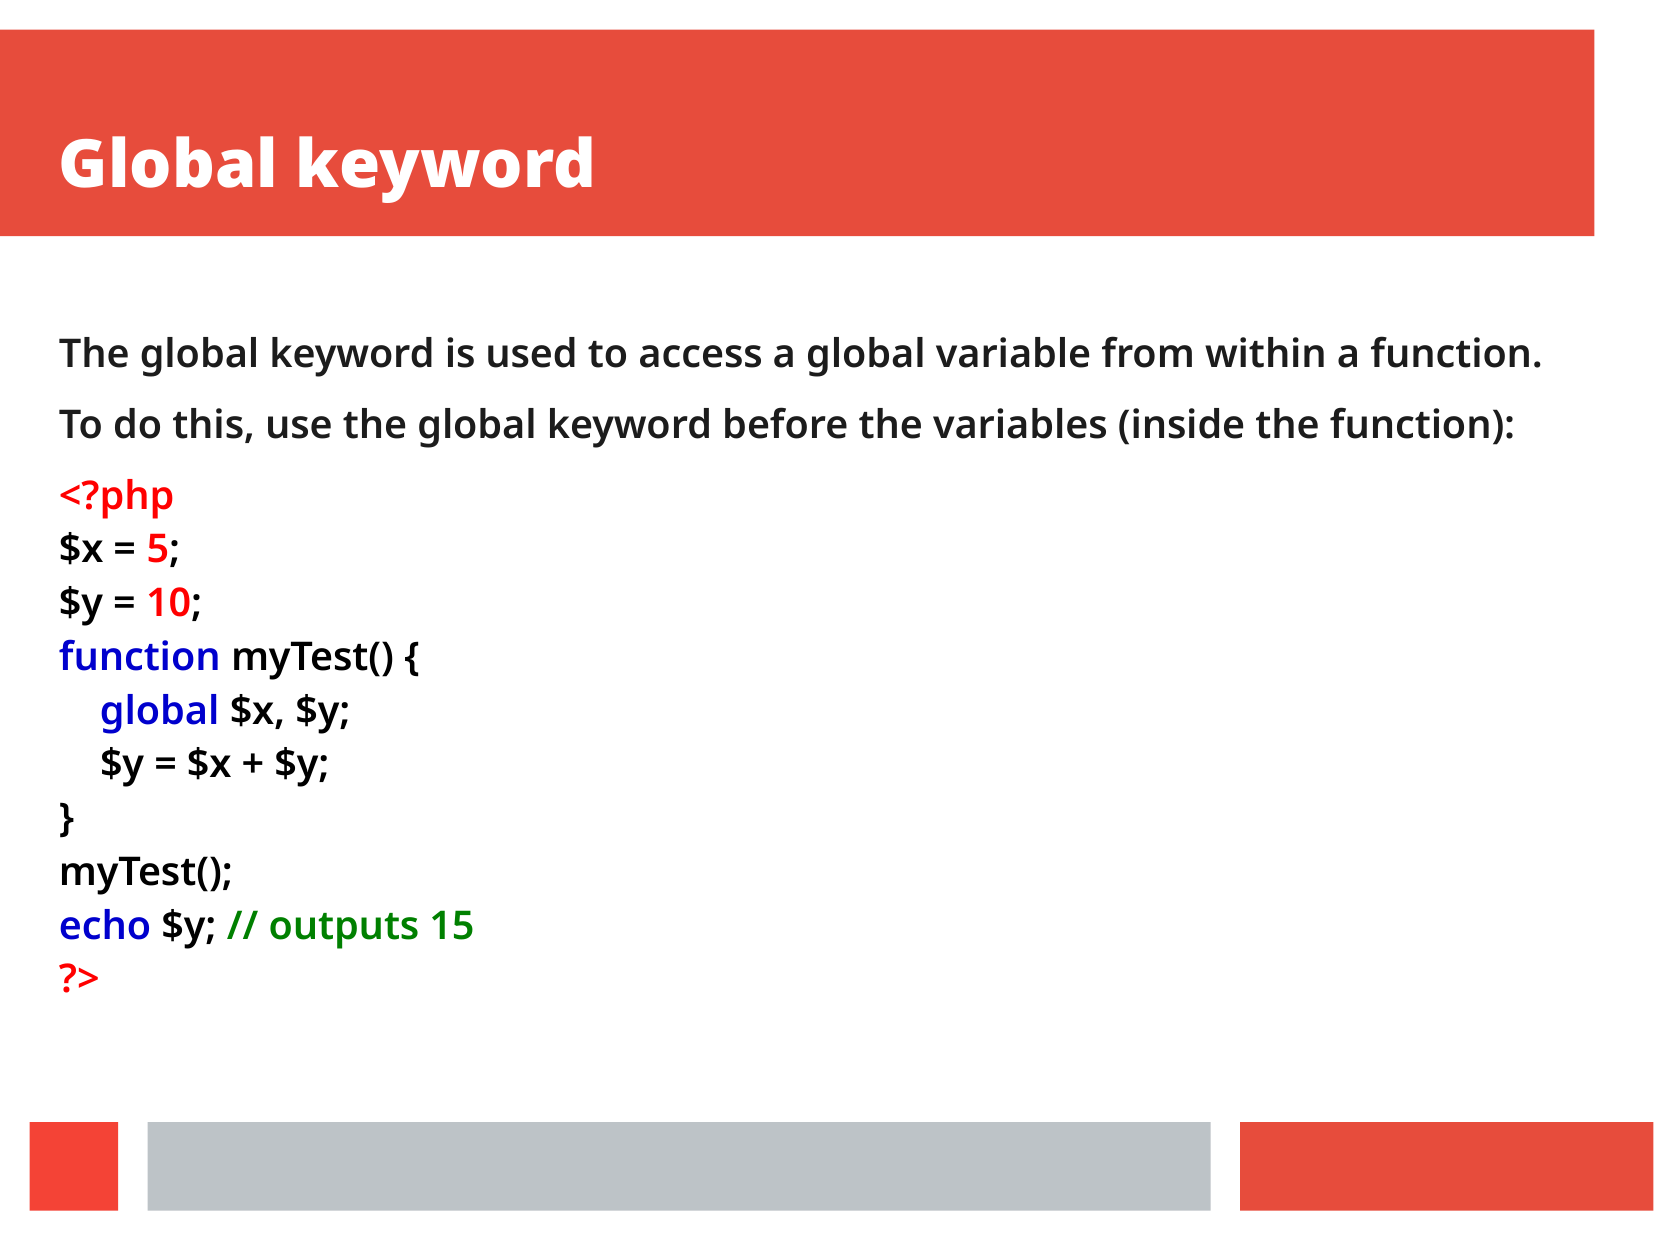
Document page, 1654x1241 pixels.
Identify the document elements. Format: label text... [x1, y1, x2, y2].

list The global keyword is used to access a global variable from within a function. To do this, use the global keyword before the variables (inside the function): <?php $x = 5; $y = 10; function myTest() { global $x, $y; $y = $x + $y; } myTest(); echo $y; // outputs 15 ?> [59, 324, 1565, 1093]
title Global keyword [59, 59, 1595, 207]
